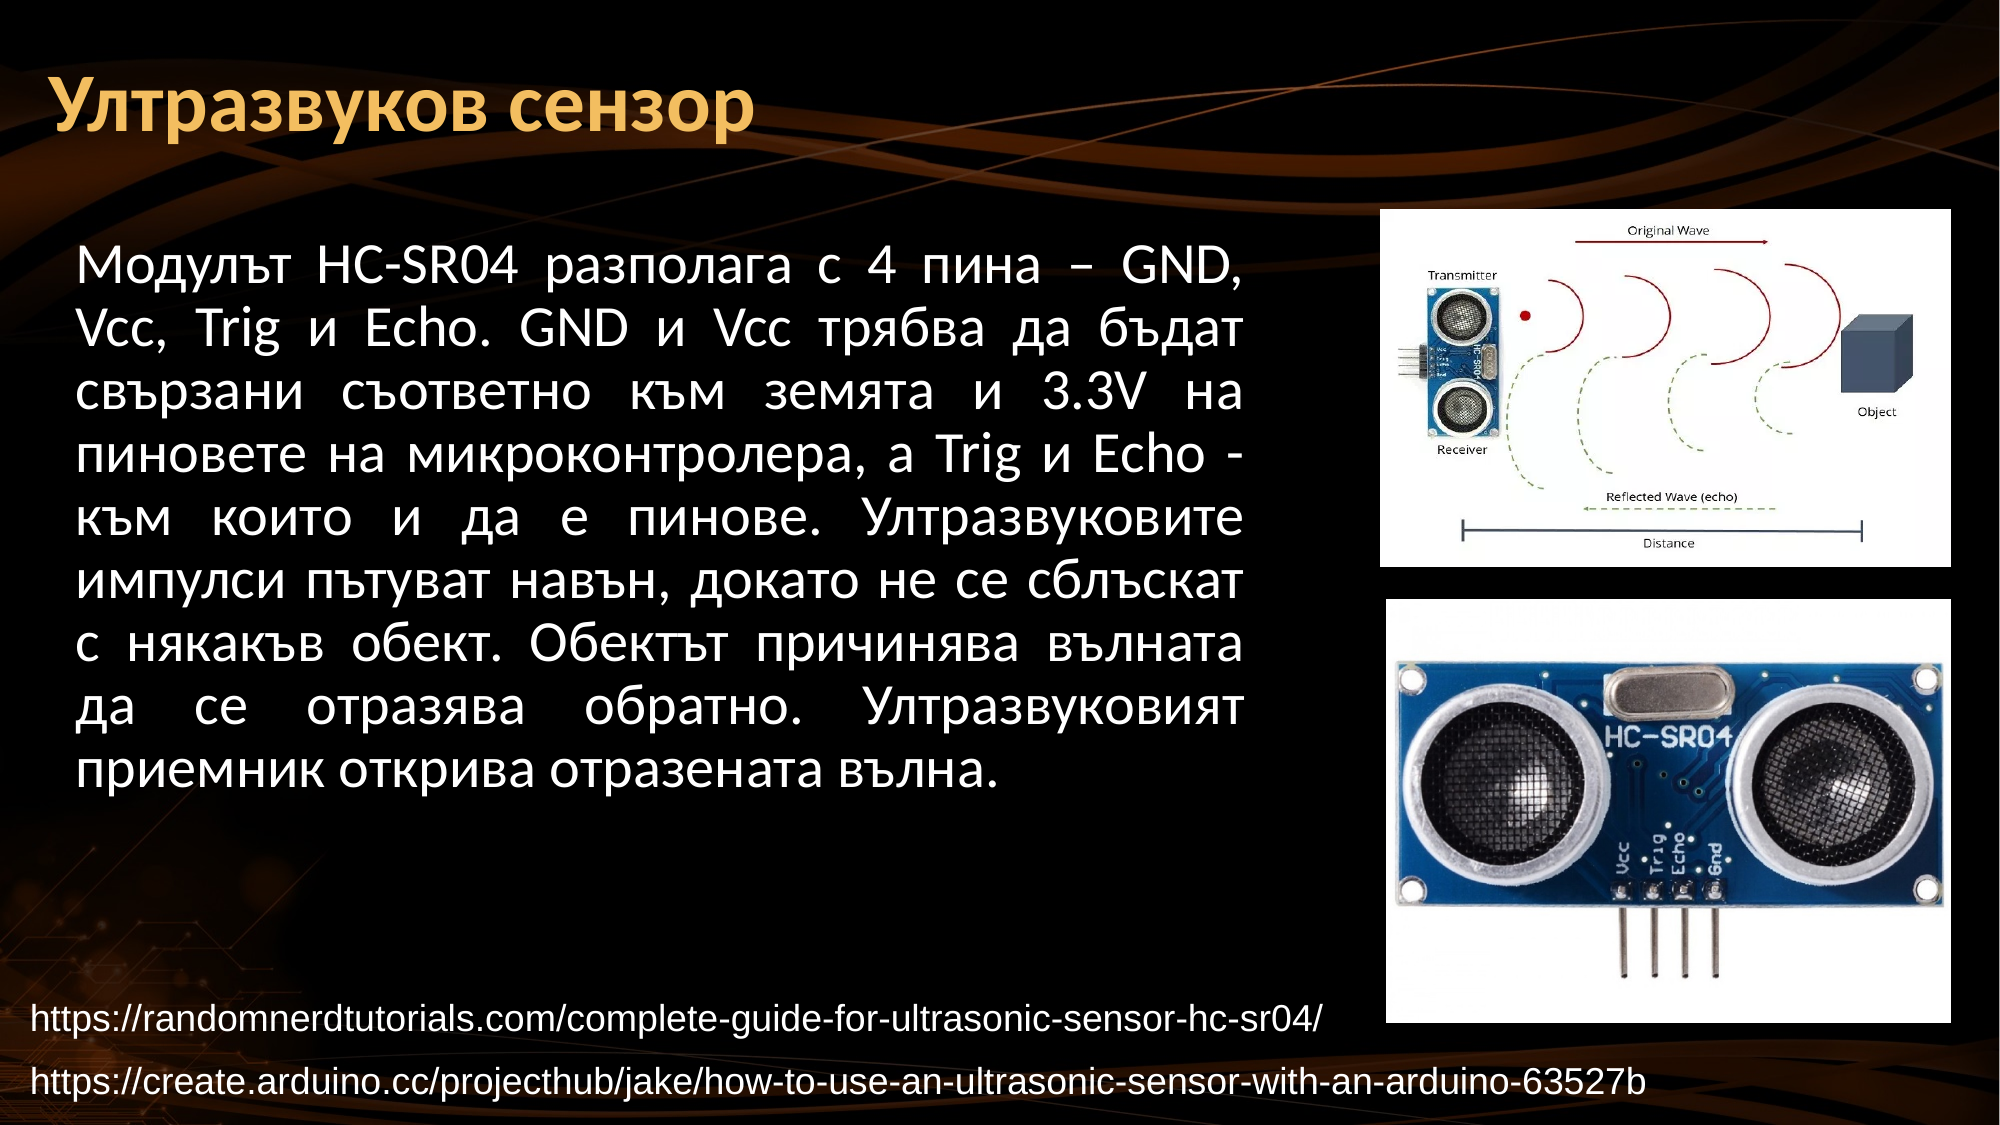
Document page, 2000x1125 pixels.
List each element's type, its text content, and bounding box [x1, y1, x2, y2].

text_box https://randomnerdtutorials.com/complete-guide-for-ultrasonic-sensor-hc-sr04/ [15, 990, 1339, 1047]
text_box https://create.arduino.cc/projecthub/jake/how-to-use-an-ultrasonic-sensor-with-an-arduino-63527b [15, 1053, 1663, 1111]
text_box Ултразвуков сензор [30, 6, 1602, 189]
list Модулът HC-SR04 разполага с 4 пина – GND, Vcc, Trig и Echo. GND и Vcc трябва да бъдат свързани съответно към земята и 3.3V на пиновете на микроконтролера, а Trig и Echo - към които и да е пинове. Ултразвуковите импулси пътуват навън, докато не се сблъскат с някакъв обект. Обектът причинява вълната да се отразява обратно. Ултразвуковият приемник открива отразената вълна. [60, 226, 1261, 946]
picture [0, 0, 2000, 1125]
